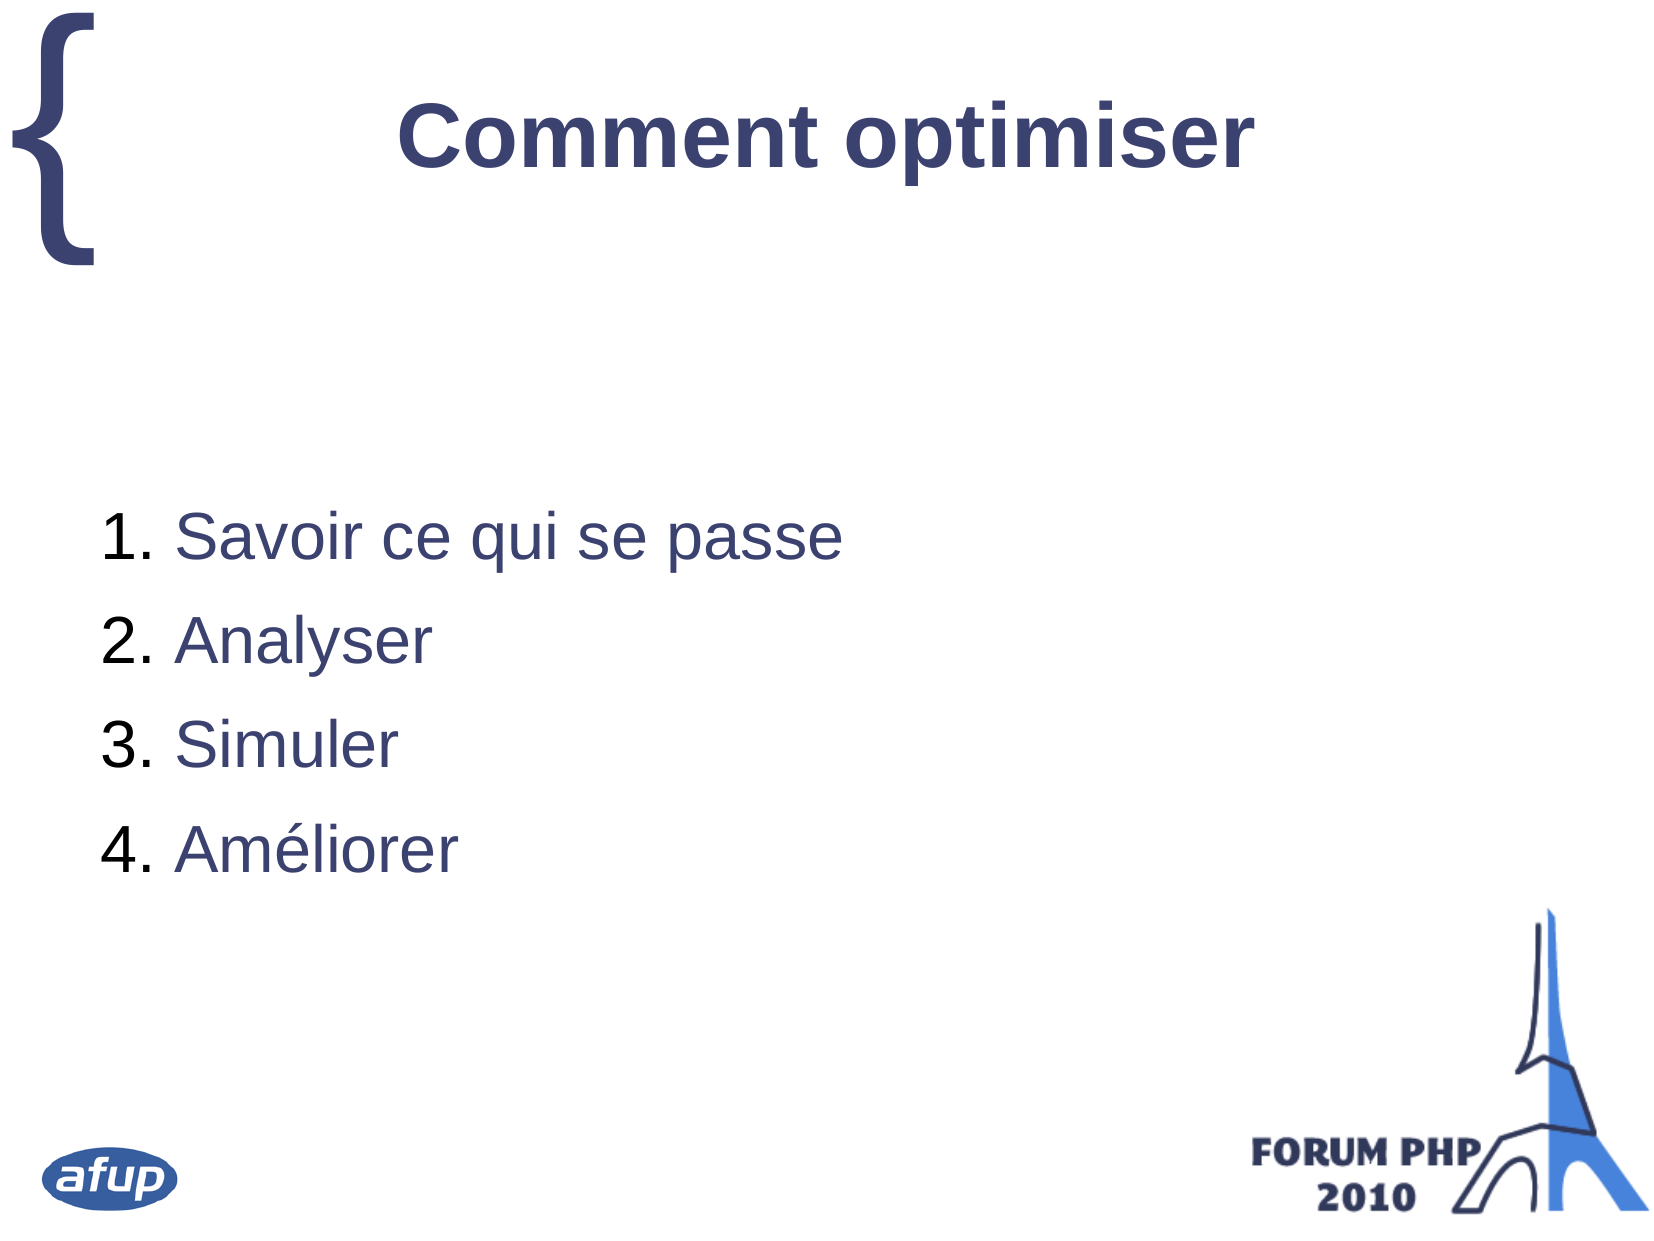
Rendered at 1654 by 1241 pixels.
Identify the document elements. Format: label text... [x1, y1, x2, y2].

list Savoir ce qui se passe Analyser Simuler Améliorer [82, 290, 1571, 1109]
picture [1240, 872, 1650, 1241]
title Comment optimiser [82, 31, 1571, 239]
picture [41, 1146, 178, 1211]
